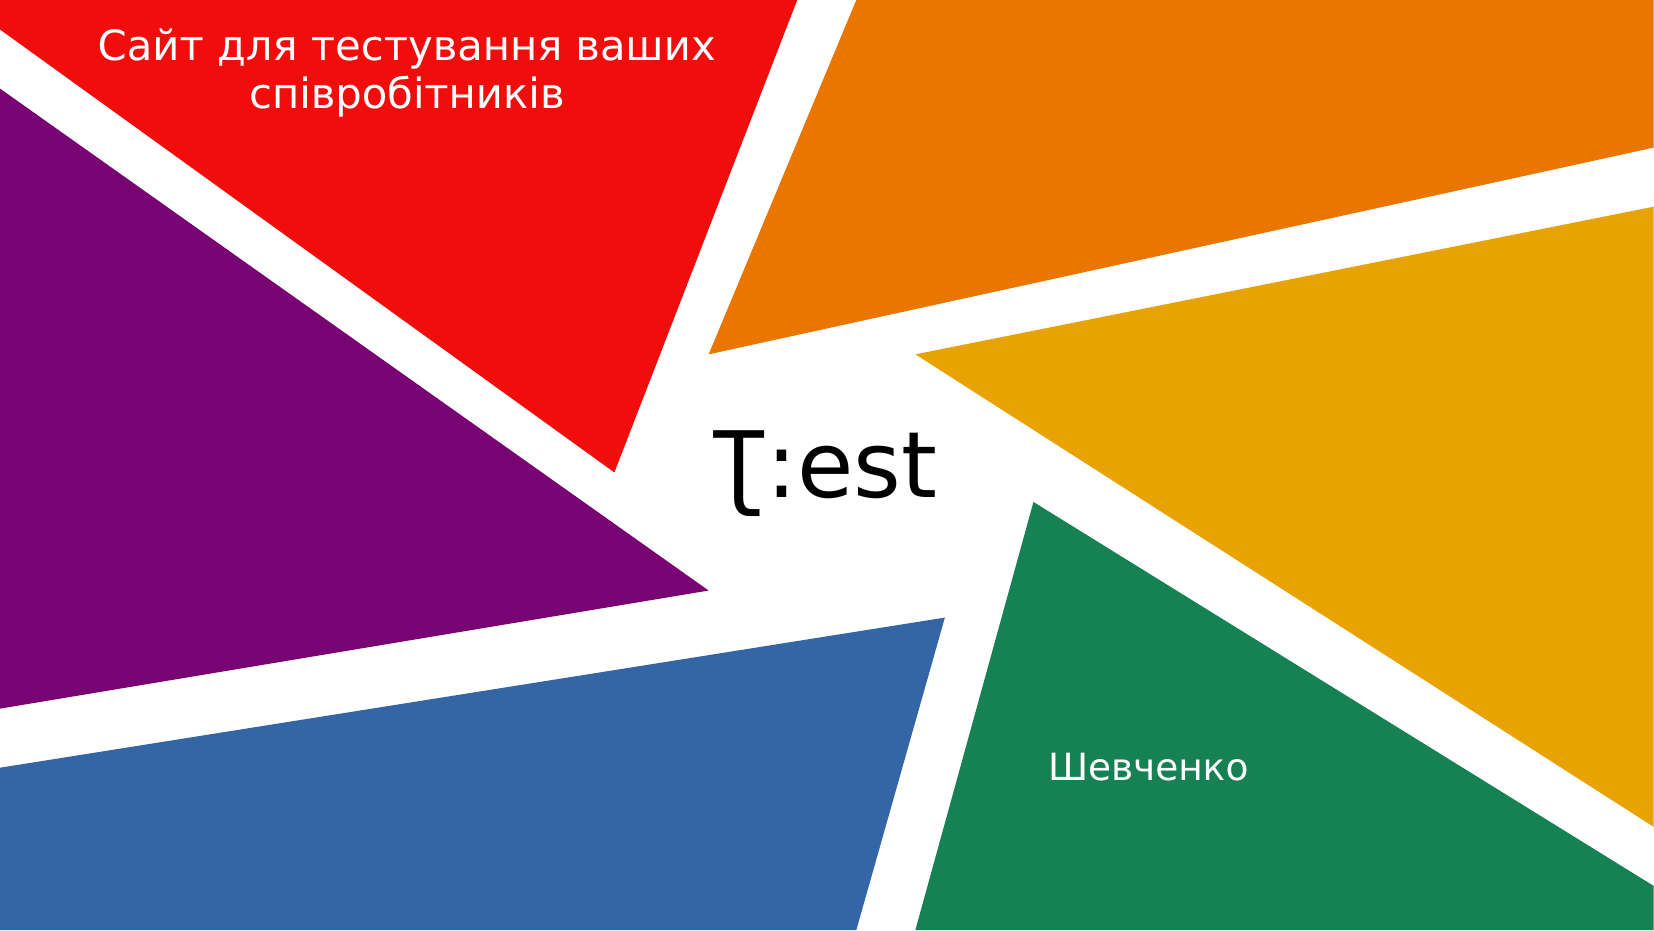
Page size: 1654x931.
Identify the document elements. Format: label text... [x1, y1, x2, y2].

title Сайт для тестування ваших співробітників [75, 0, 739, 148]
text_box Шевченко [1033, 738, 1264, 797]
subtitle Ʈ:est [614, 313, 1035, 618]
